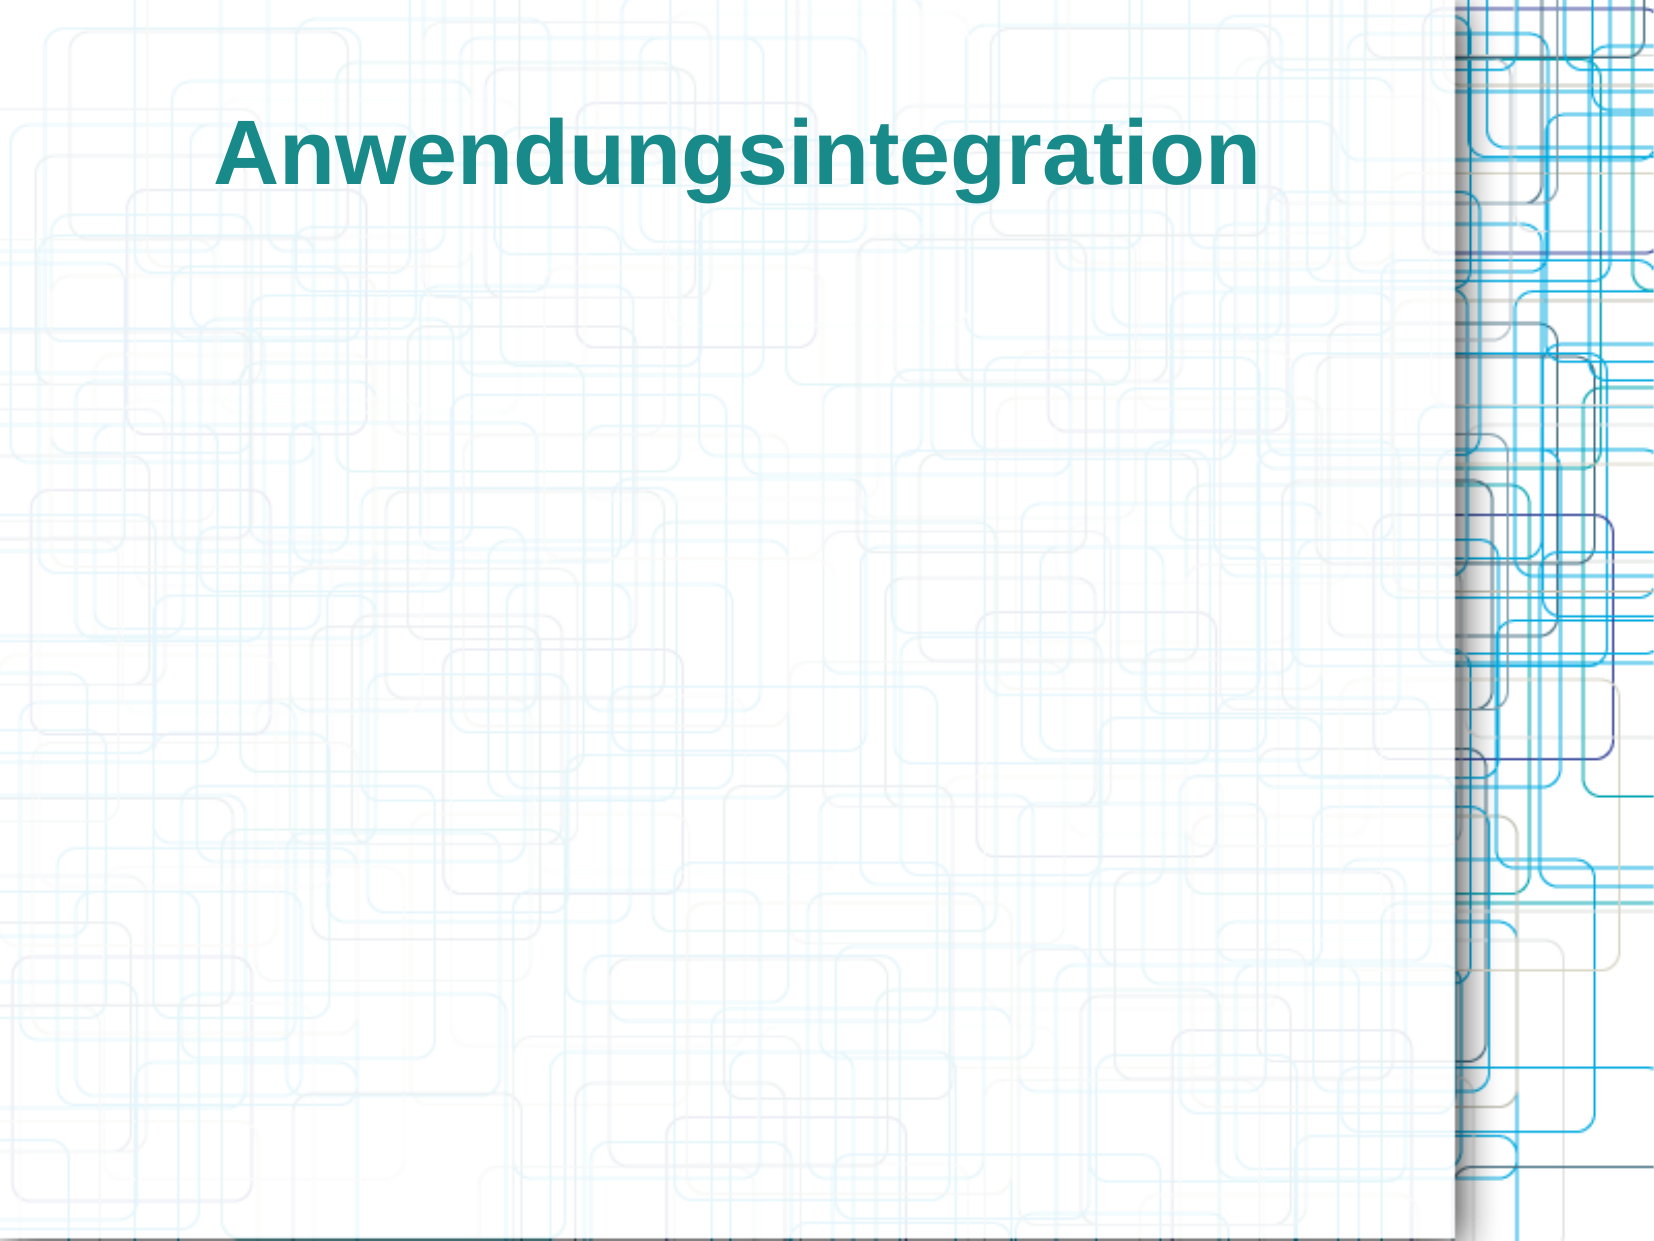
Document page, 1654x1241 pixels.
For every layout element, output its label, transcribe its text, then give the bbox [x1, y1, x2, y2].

title Anwendungsintegration [59, 49, 1418, 257]
picture [0, 0, 1654, 1241]
